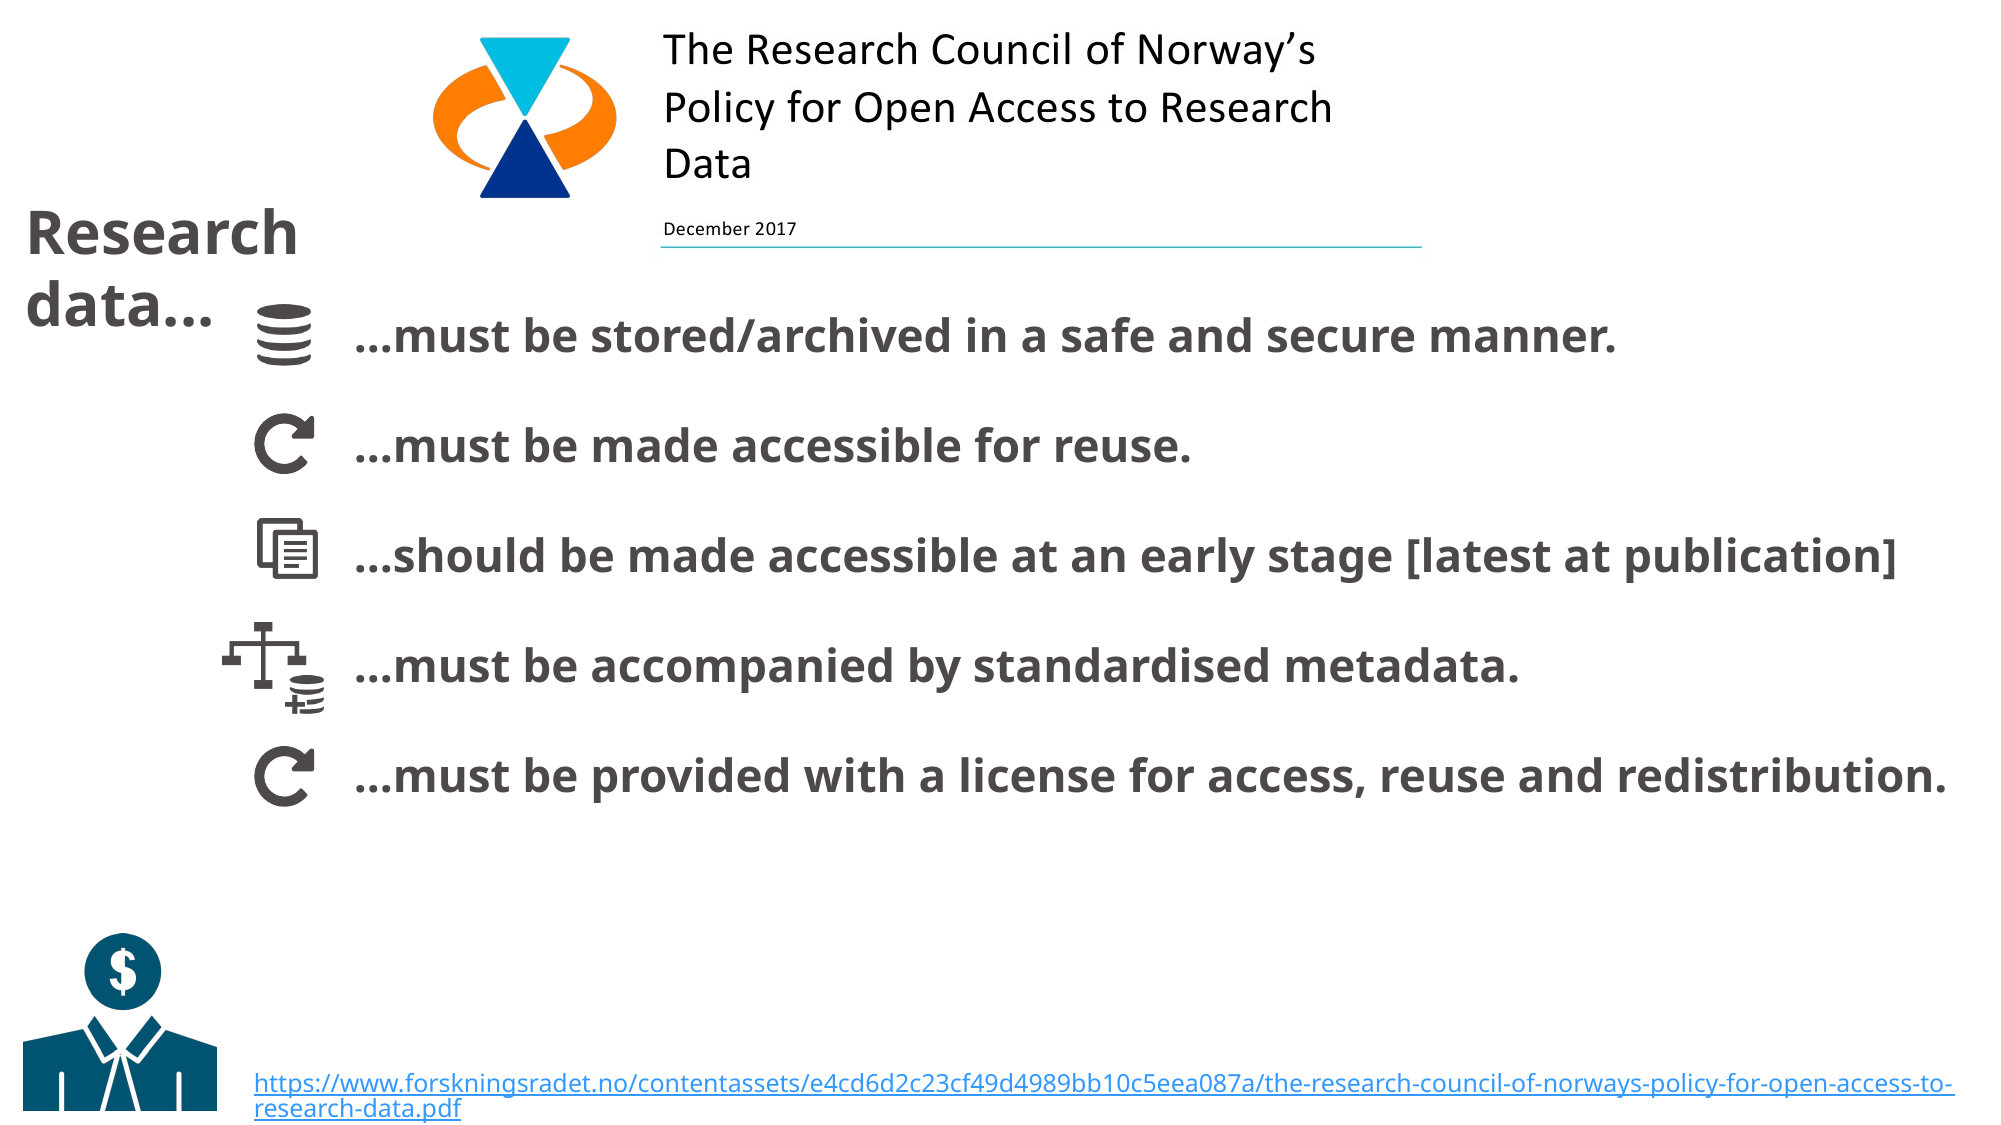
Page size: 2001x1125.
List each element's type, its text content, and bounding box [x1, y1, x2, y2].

picture [222, 622, 324, 714]
picture [410, 3, 639, 232]
picture [23, 933, 217, 1111]
picture [650, 20, 1431, 271]
picture [257, 354, 311, 366]
picture [110, 948, 135, 995]
text_box https://www.forskningsradet.no/contentassets/e4cd6d2c23cf49d4989bb10c5eea087a/the-research-council-of-norways-policy-for-open-access-to-research-data.pdf [238, 1052, 1977, 1125]
text_box ...must be stored/archived in a safe and secure manner. ...must be made accessible for reuse. ...should be made accessible at an early stage [latest at publication] ...must be accompanied by standardised metadata. ...must be provided with a license for access, reuse and redistribution. [338, 292, 2000, 982]
picture [257, 518, 318, 579]
picture [60, 1072, 64, 1111]
picture [177, 1072, 181, 1111]
text_box [254, 413, 315, 474]
text_box [254, 746, 315, 807]
text_box Research data... [10, 178, 503, 354]
